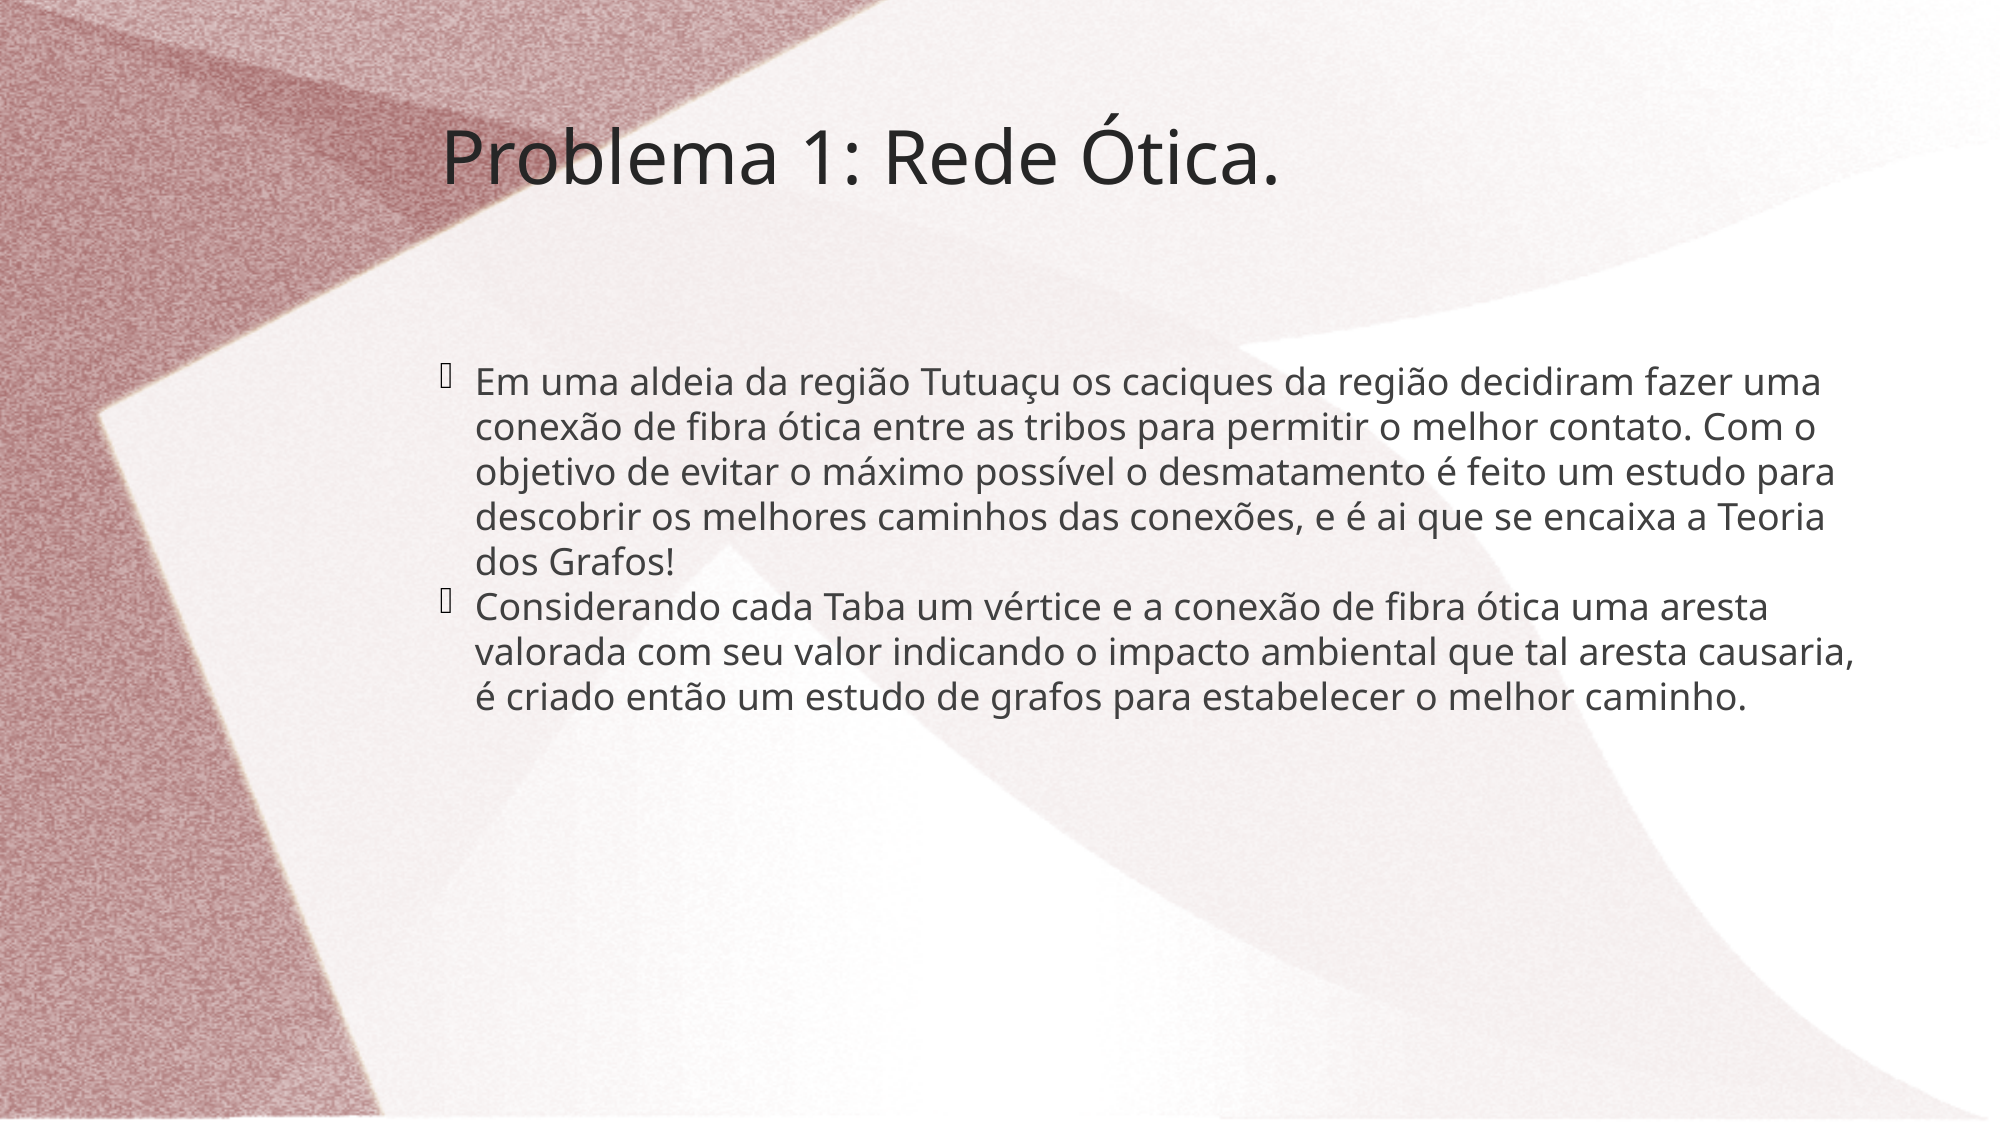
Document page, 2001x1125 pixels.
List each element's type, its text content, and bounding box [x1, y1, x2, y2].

picture [0, 0, 2001, 1125]
text_box Em uma aldeia da região Tutuaçu os caciques da região decidiram fazer uma conexão de fibra ótica entre as tribos para permitir o melhor contato. Com o objetivo de evitar o máximo possível o desmatamento é feito um estudo para descobrir os melhores caminhos das conexões, e é ai que se encaixa a Teoria dos Grafos! Considerando cada Taba um vértice e a conexão de fibra ótica uma aresta valorada com seu valor indicando o impacto ambiental que tal aresta causaria, é criado então um estudo de grafos para estabelecer o melhor caminho. [424, 350, 1888, 970]
text_box Problema 1: Rede Ótica. [425, 102, 1888, 254]
